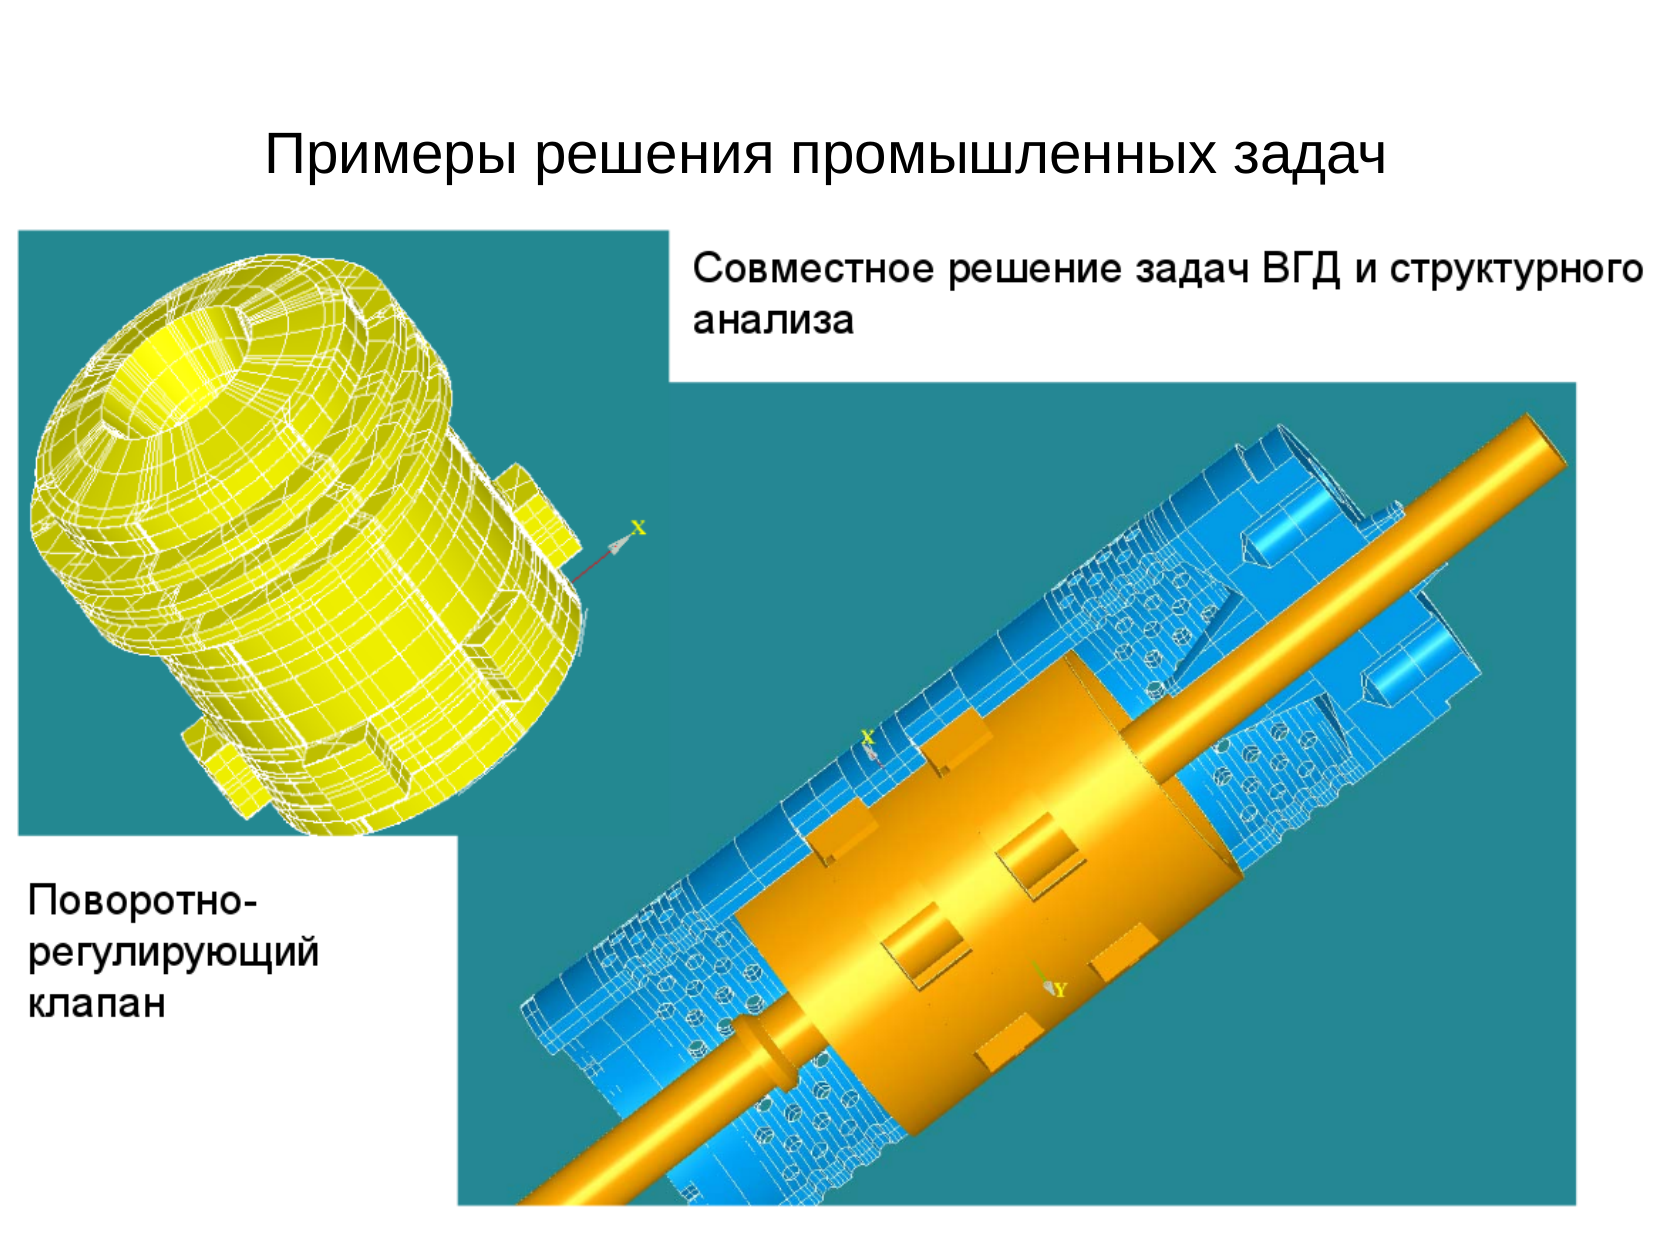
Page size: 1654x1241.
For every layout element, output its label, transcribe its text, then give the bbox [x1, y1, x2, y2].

picture [0, 217, 1653, 1225]
title Примеры решения промышленных задач [82, 49, 1571, 217]
